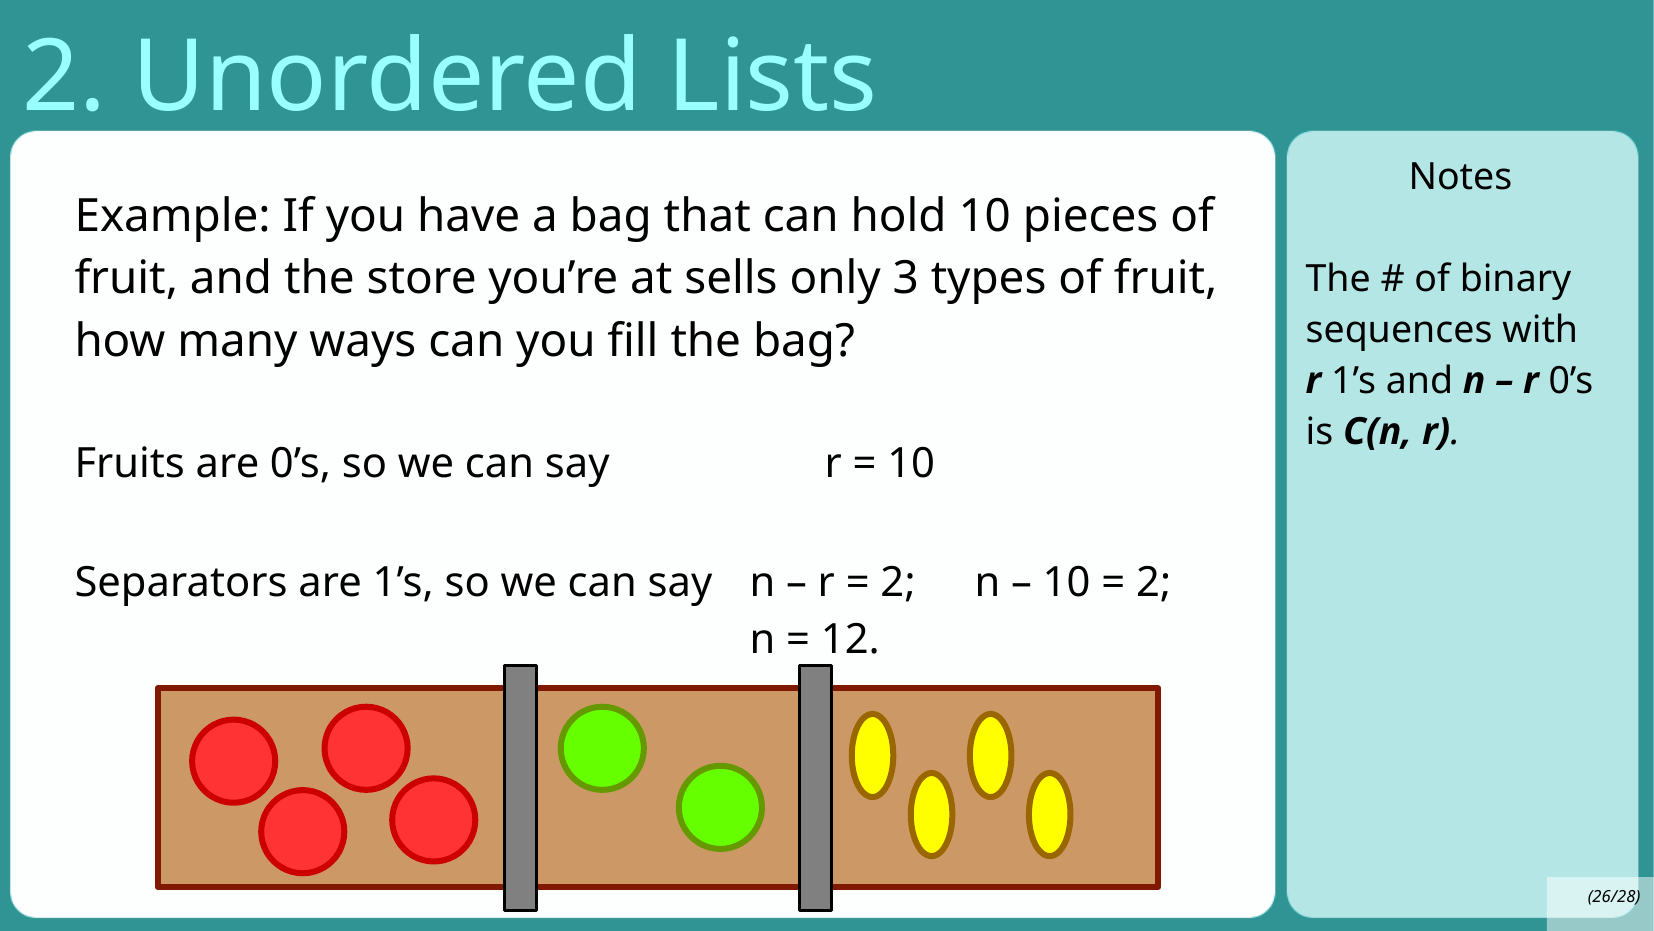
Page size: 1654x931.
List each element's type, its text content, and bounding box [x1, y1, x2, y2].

text_box Notes The # of binary sequences with r 1’s and n – r 0’s is C(n, r). [1290, 141, 1631, 661]
text_box Example: If you have a bag that can hold 10 pieces of fruit, and the store you’re at sells only 3 types of fruit, how many ways can you fill the bag? Fruits are 0’s, so we can say r = 10 Separators are 1’s, so we can say n – r = 2; n – 10 = 2; n = 12. [74, 182, 1244, 595]
title 2. Unordered Lists [22, 13, 1511, 130]
text_box [157, 665, 1159, 911]
picture [0, 0, 1654, 931]
text_box (<number>/28) [1546, 877, 1654, 931]
